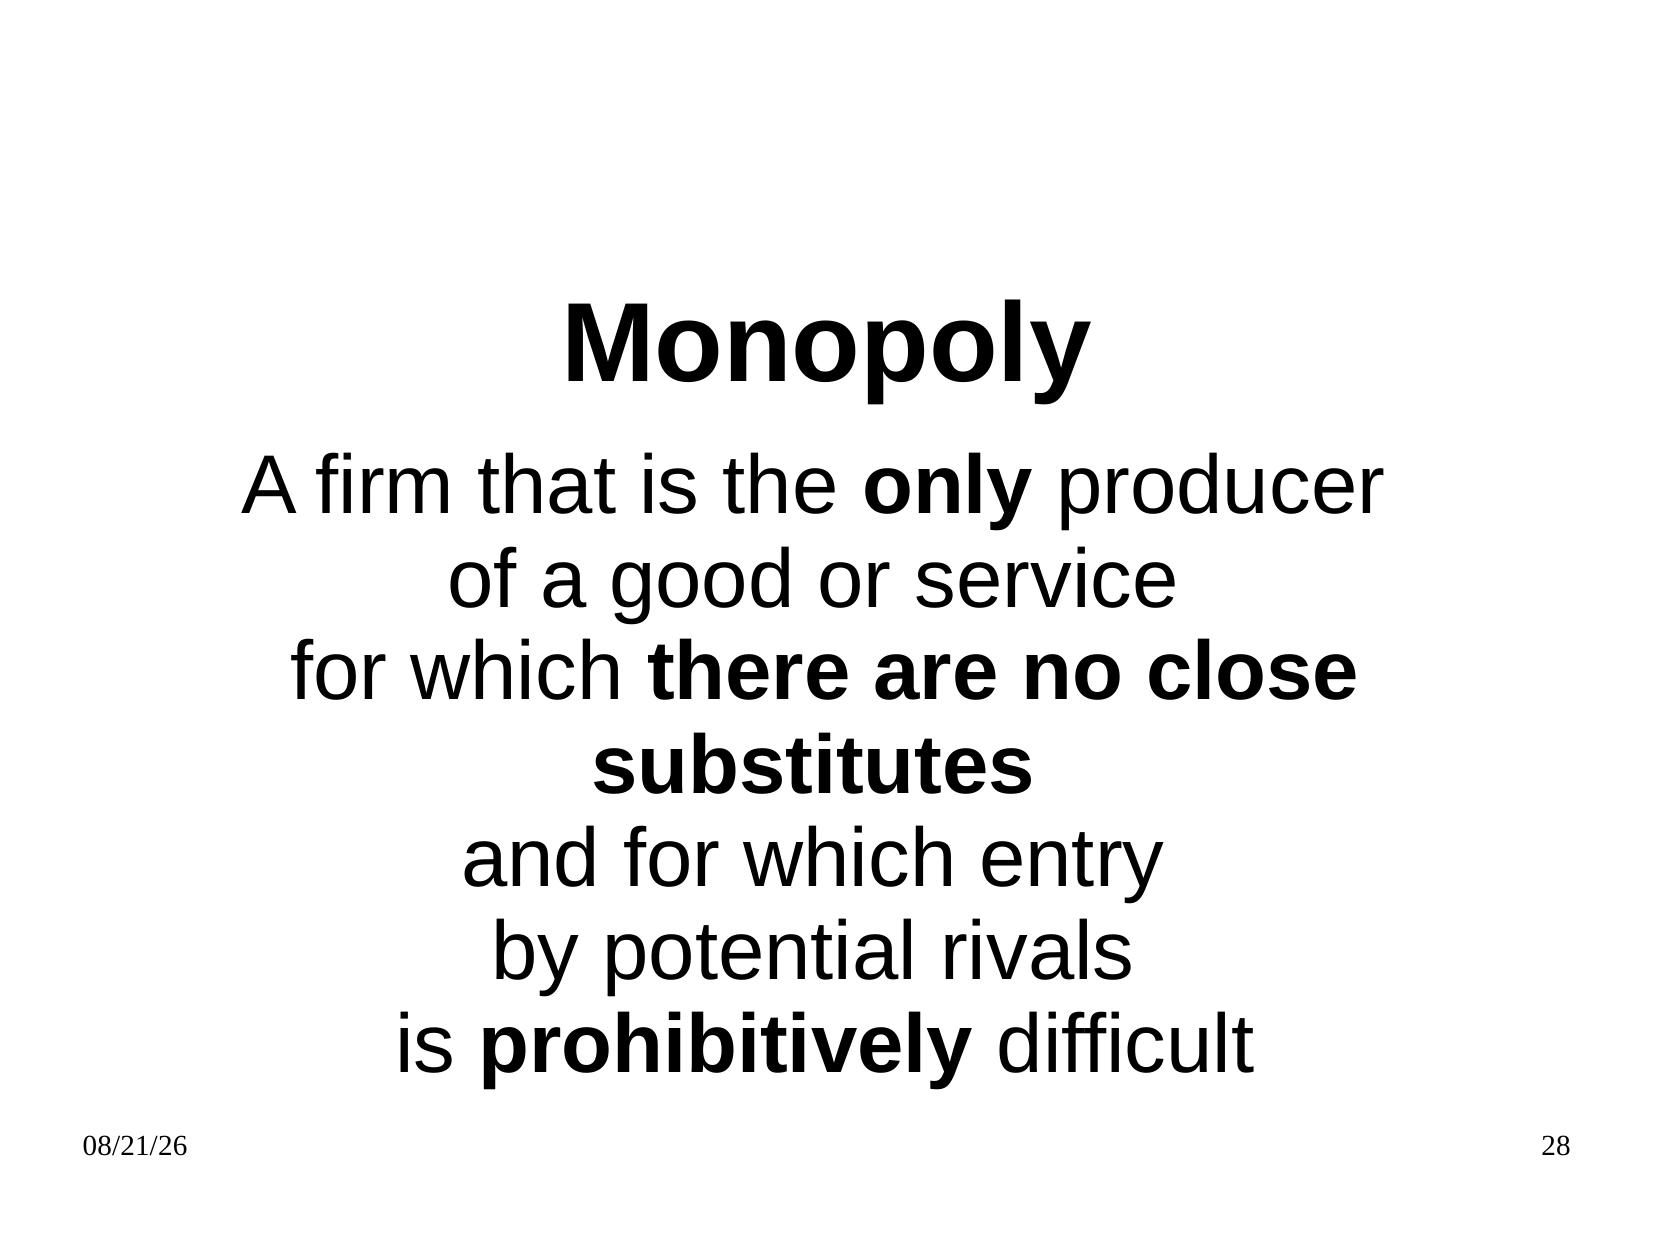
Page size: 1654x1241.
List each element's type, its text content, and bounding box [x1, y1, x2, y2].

title Monopoly [82, 238, 1571, 446]
subtitle A firm that is the only producer of a good or service for which there are no close substitutes and for which entry by potential rivals is prohibitively difficult [80, 438, 1570, 1090]
